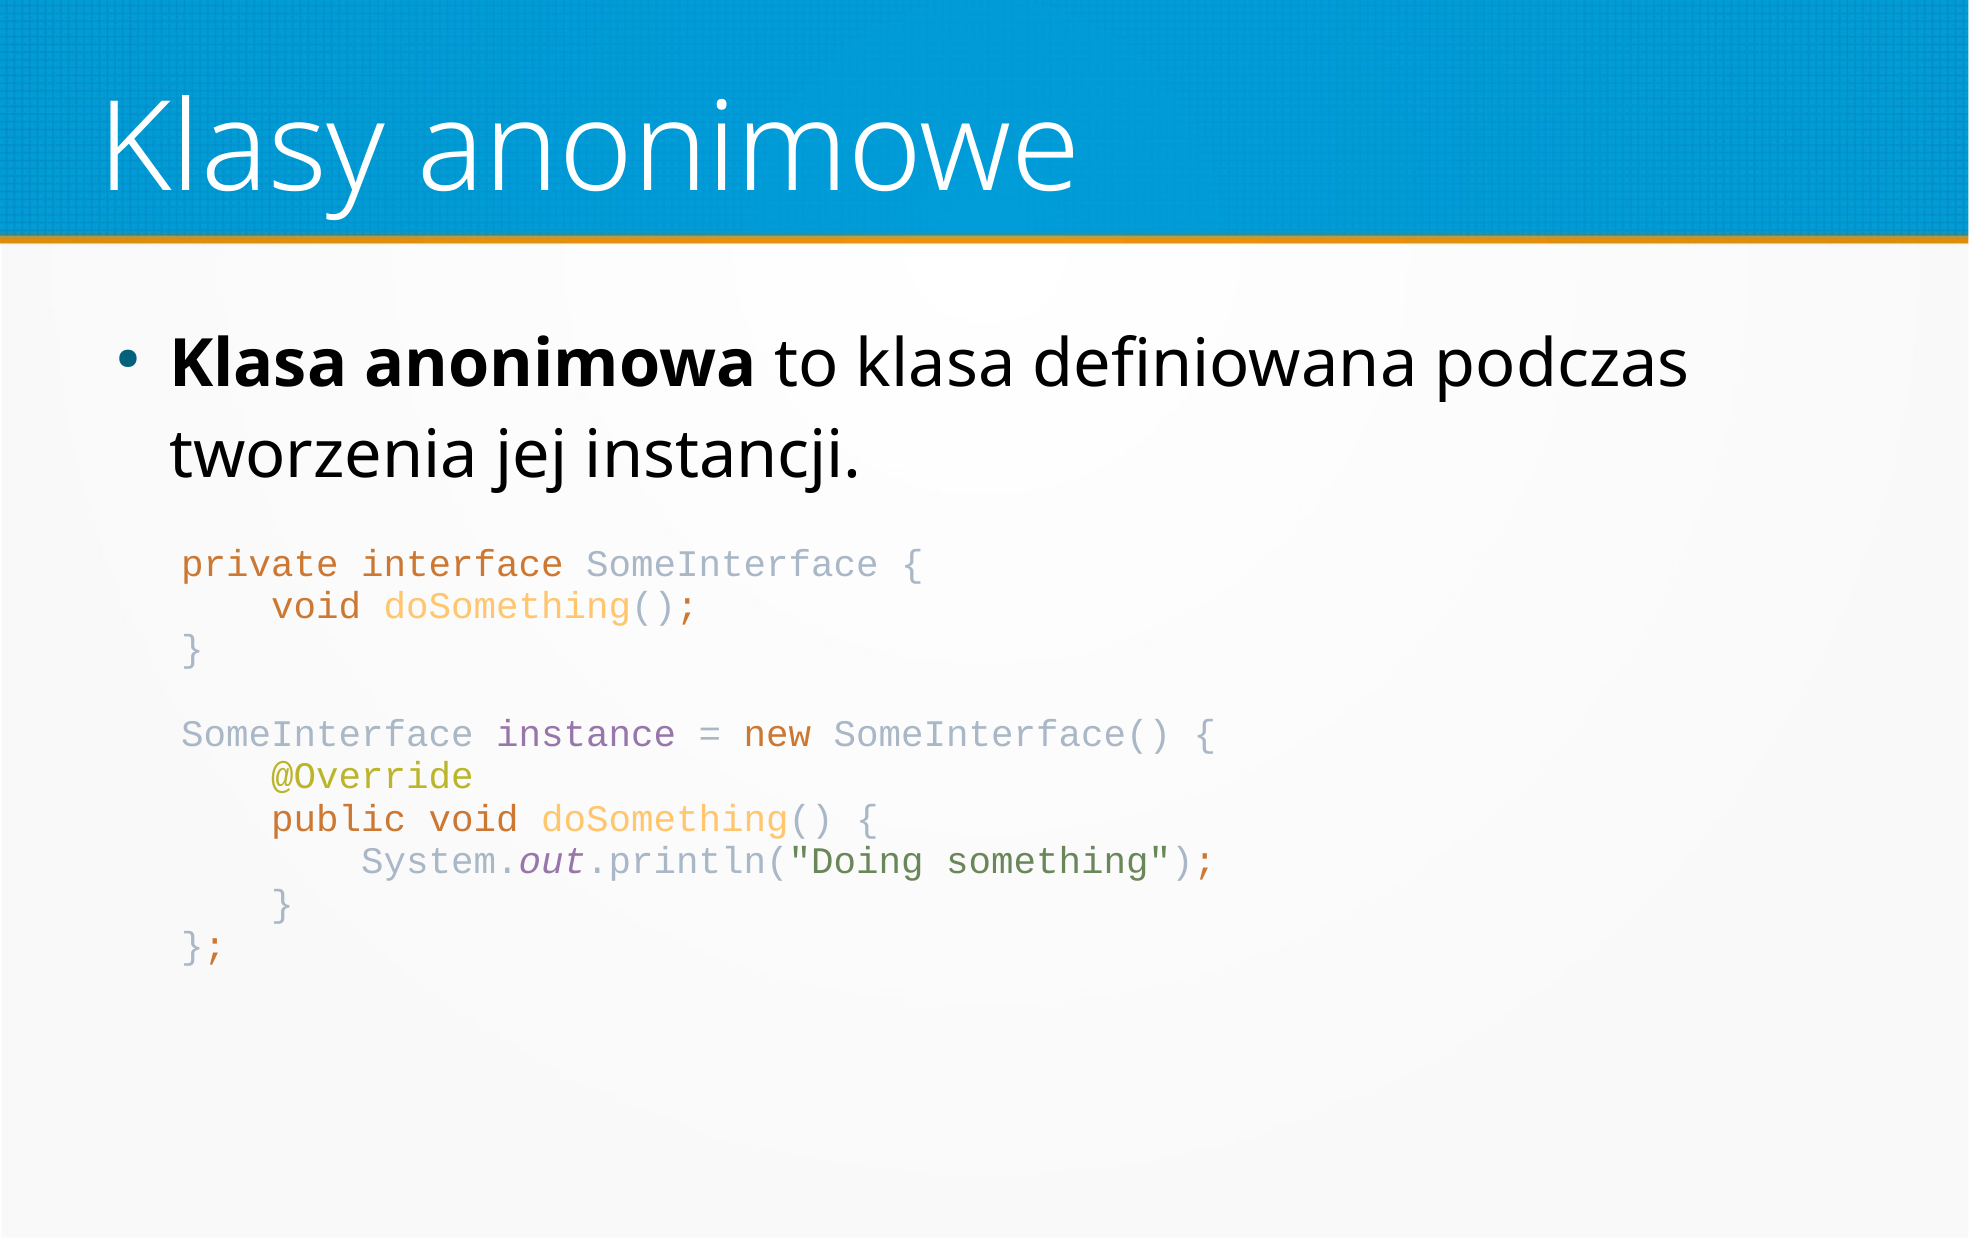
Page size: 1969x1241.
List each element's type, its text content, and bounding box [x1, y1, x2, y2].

title Klasy anonimowe [98, 19, 1870, 227]
text_box private interface SomeInterface { void doSomething(); } SomeInterface instance = new SomeInterface() { @Override public void doSomething() { System.out.println("Doing something"); } }; [175, 525, 1276, 991]
picture [0, 233, 1969, 1241]
list Klasa anonimowa to klasa definiowana podczas tworzenia jej instancji. [98, 315, 1861, 1081]
